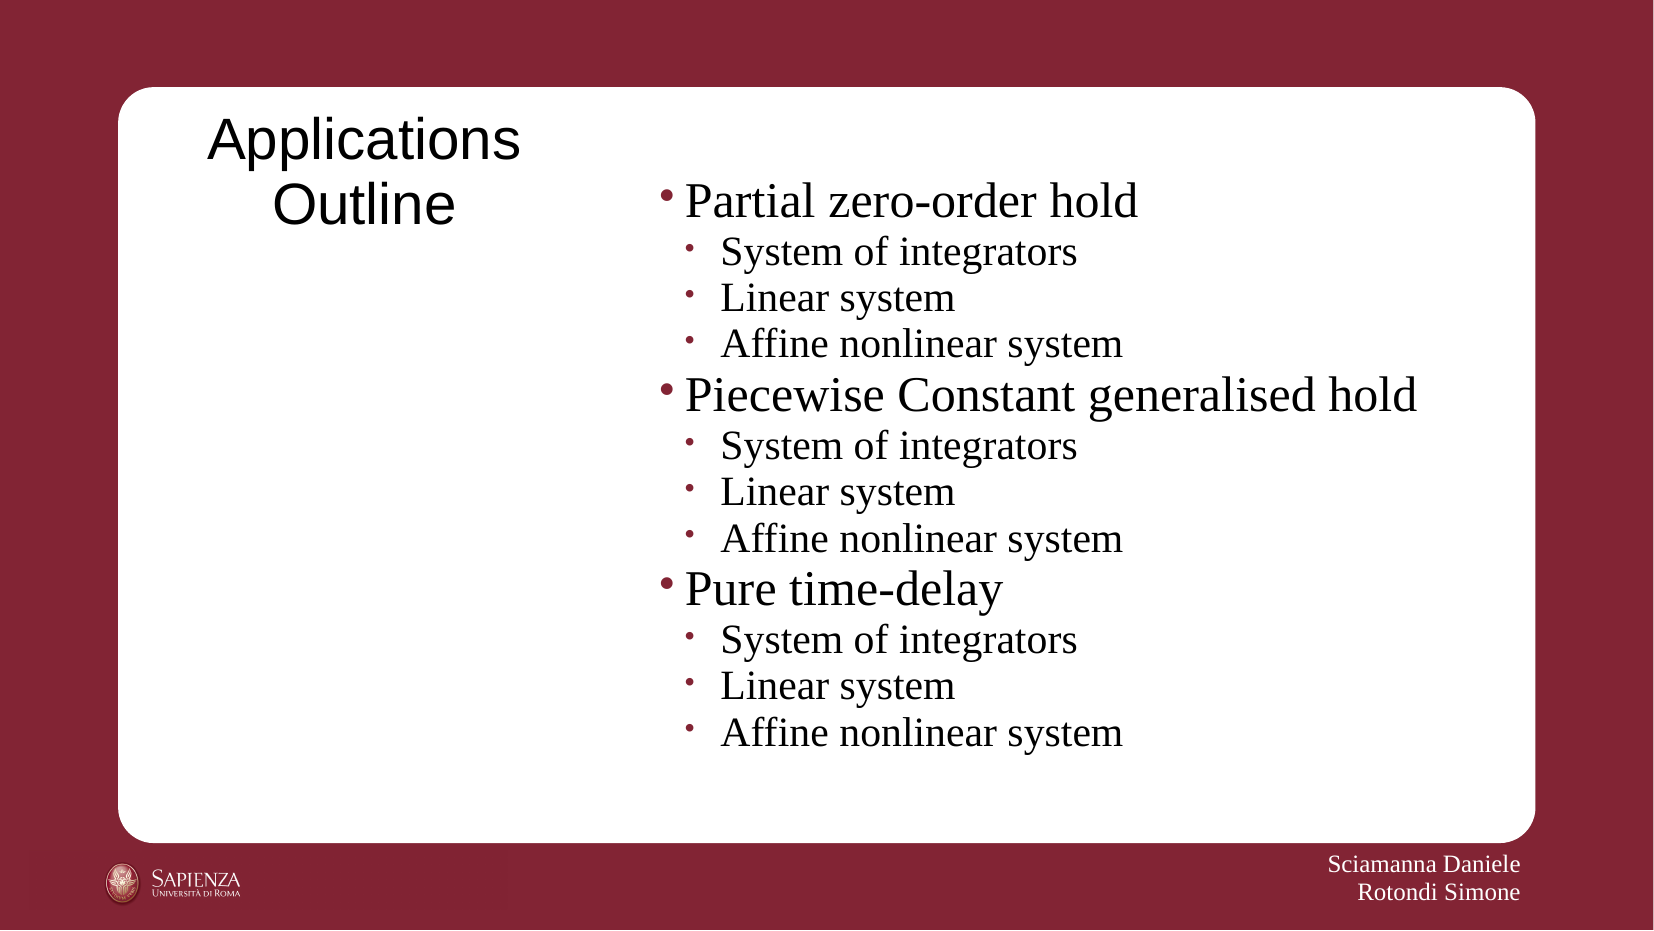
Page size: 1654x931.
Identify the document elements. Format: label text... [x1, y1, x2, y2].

text_box Partial zero-order hold System of integrators Linear system Affine nonlinear system Piecewise Constant generalised hold System of integrators Linear system Affine nonlinear system Pure time-delay System of integrators Linear system Affine nonlinear system [649, 135, 1489, 793]
title Applications Outline [144, 94, 585, 250]
picture [29, 850, 508, 910]
text_box [118, 87, 1536, 844]
text_box Sciamanna Daniele Rotondi Simone [933, 843, 1536, 914]
